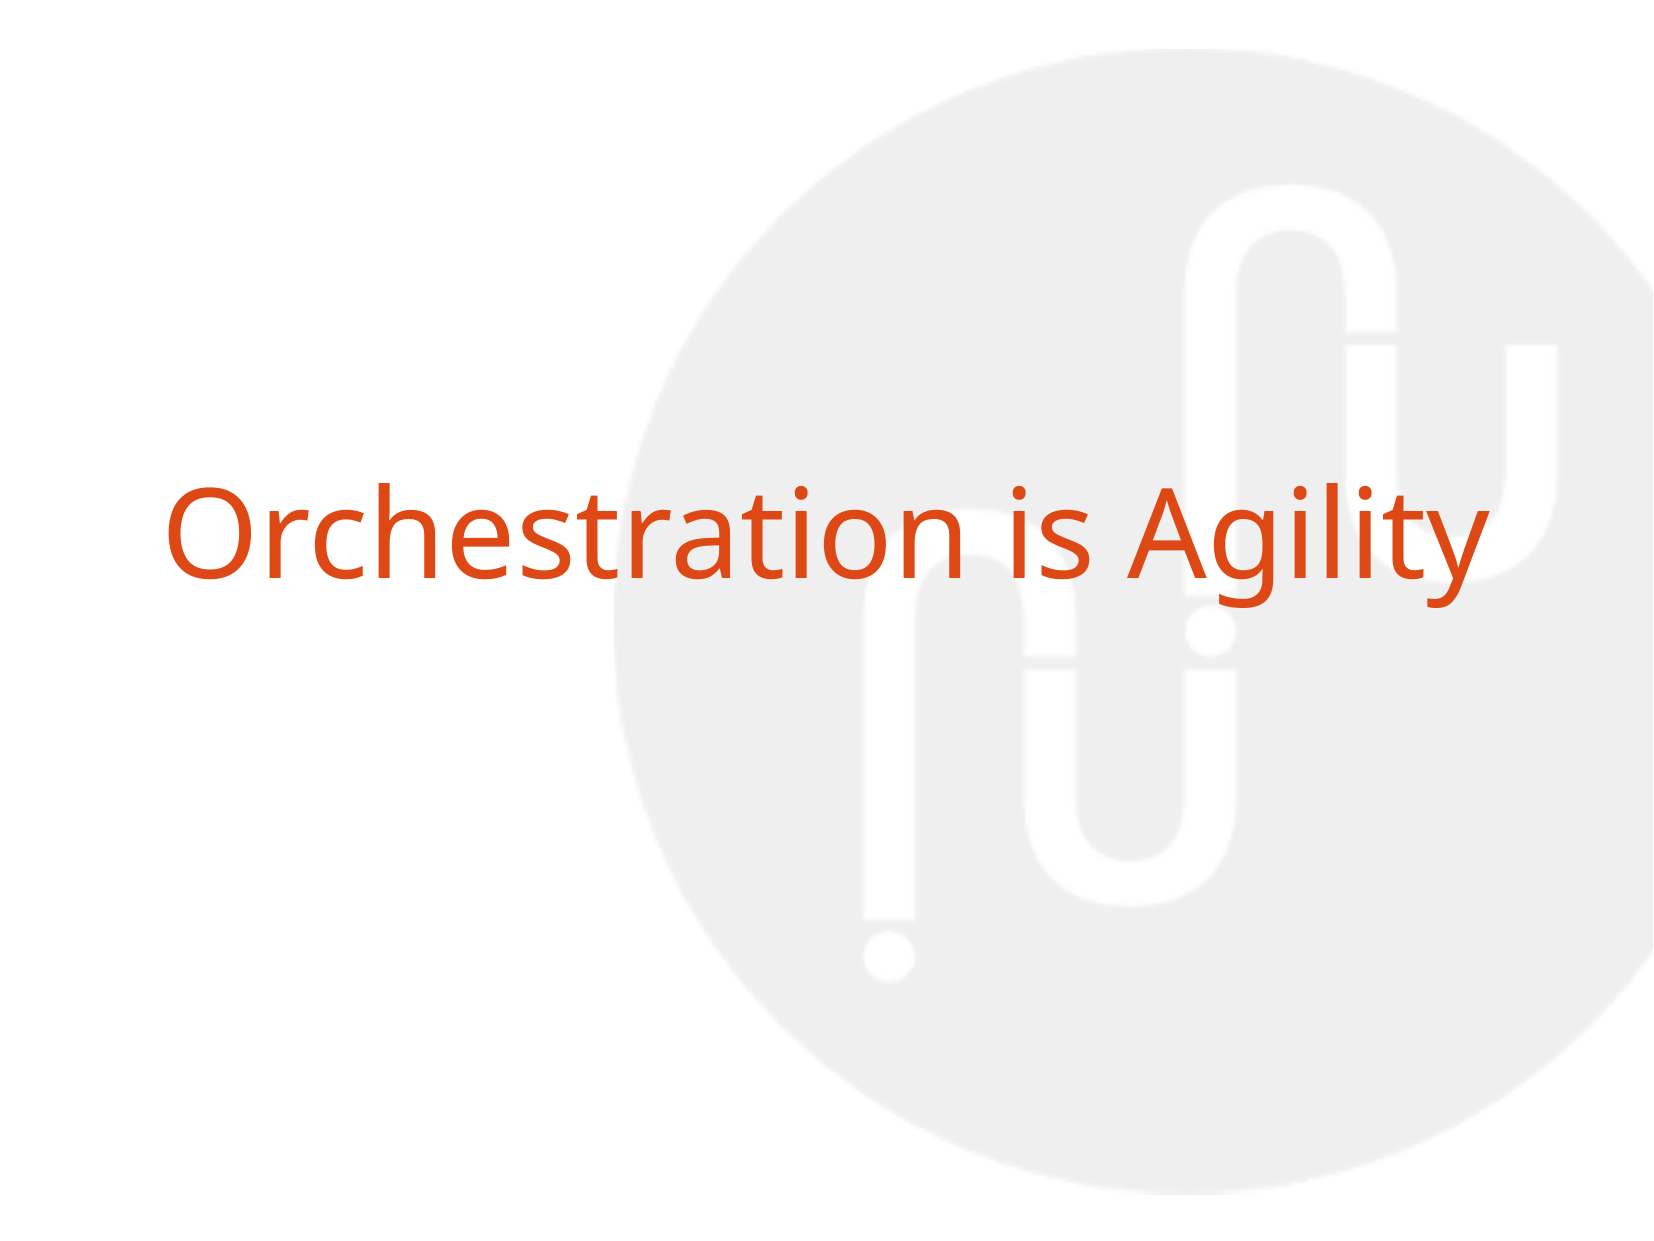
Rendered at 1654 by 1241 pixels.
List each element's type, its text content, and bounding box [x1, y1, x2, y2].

picture [614, 49, 1654, 1195]
subtitle Orchestration is Agility [82, 49, 1571, 1010]
